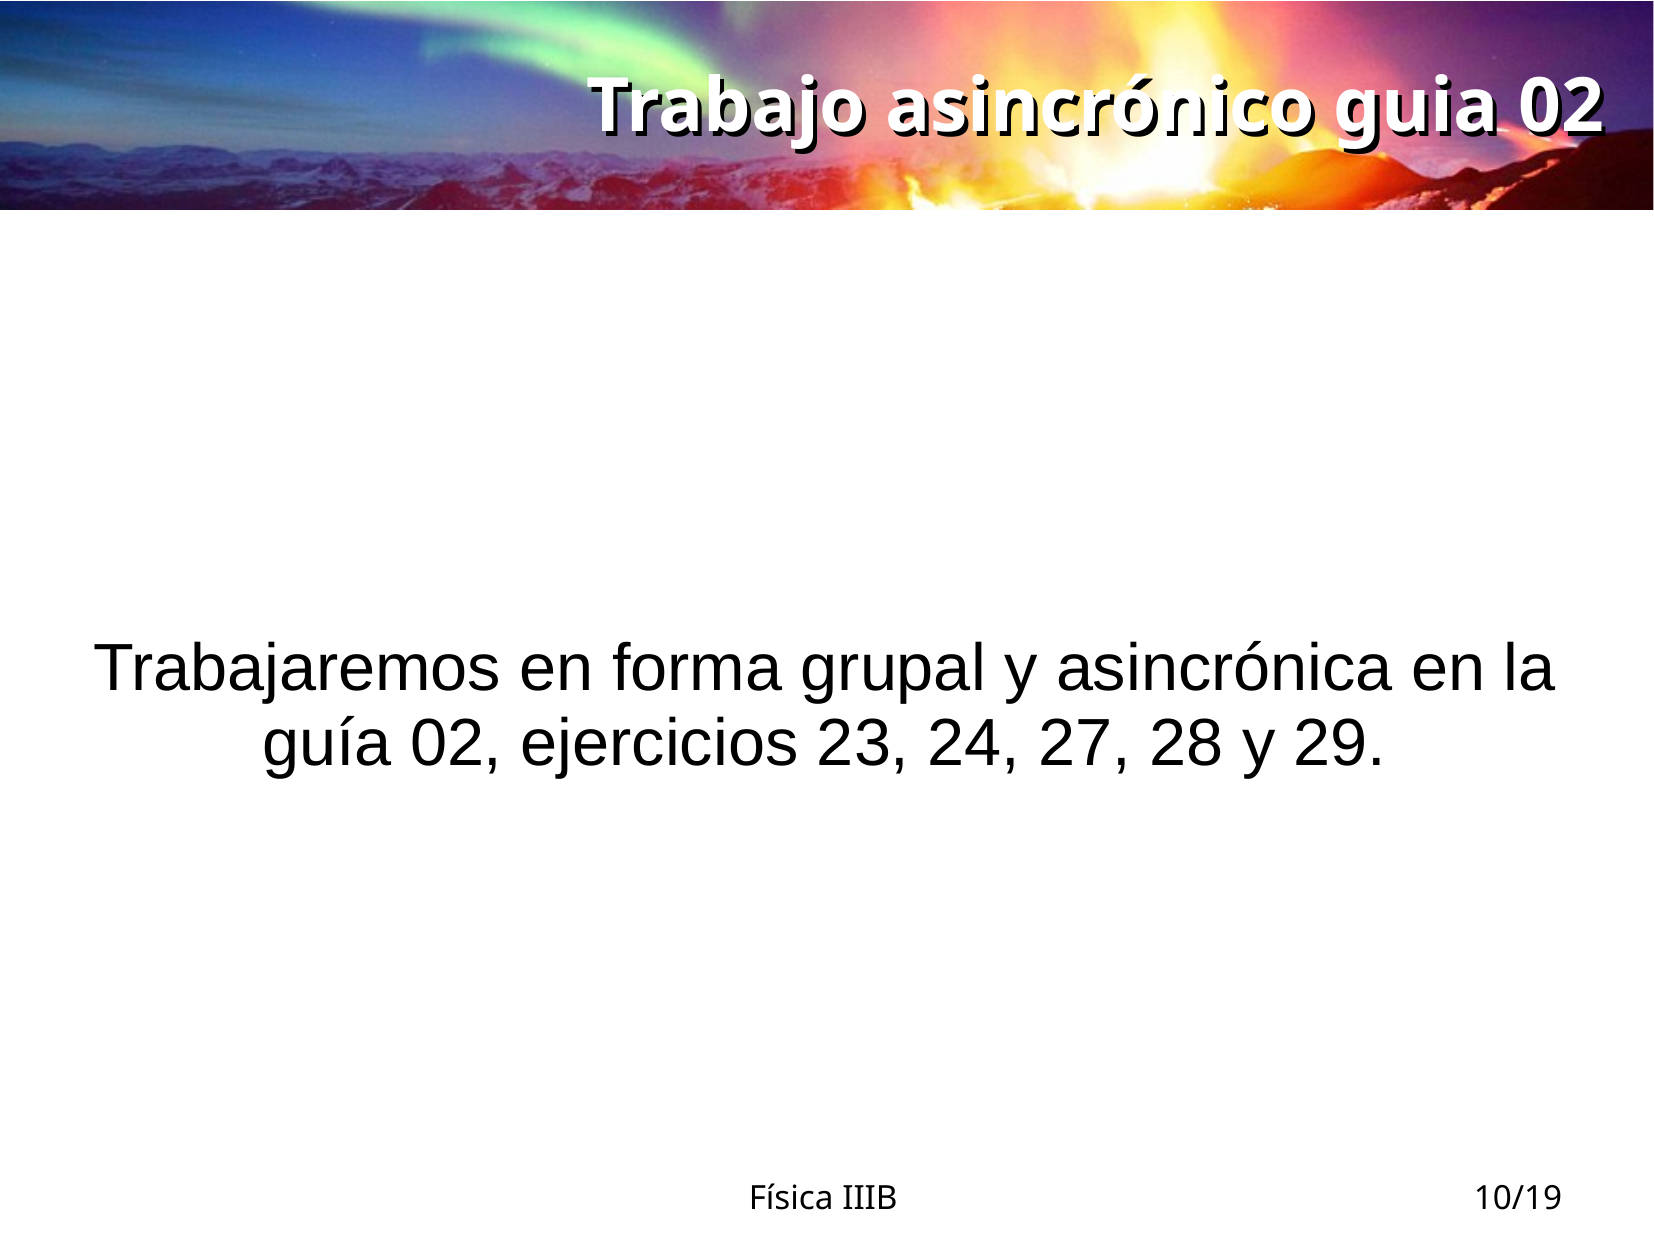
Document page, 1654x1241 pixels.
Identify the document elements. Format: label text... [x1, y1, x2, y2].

picture [0, 1, 1654, 210]
text_box Trabajaremos en forma grupal y asincrónica en la guía 02, ejercicios 23, 24, 27, 28 y 29. [45, 255, 1606, 1156]
title Trabajo asincrónico guia 02 [45, 15, 1606, 191]
